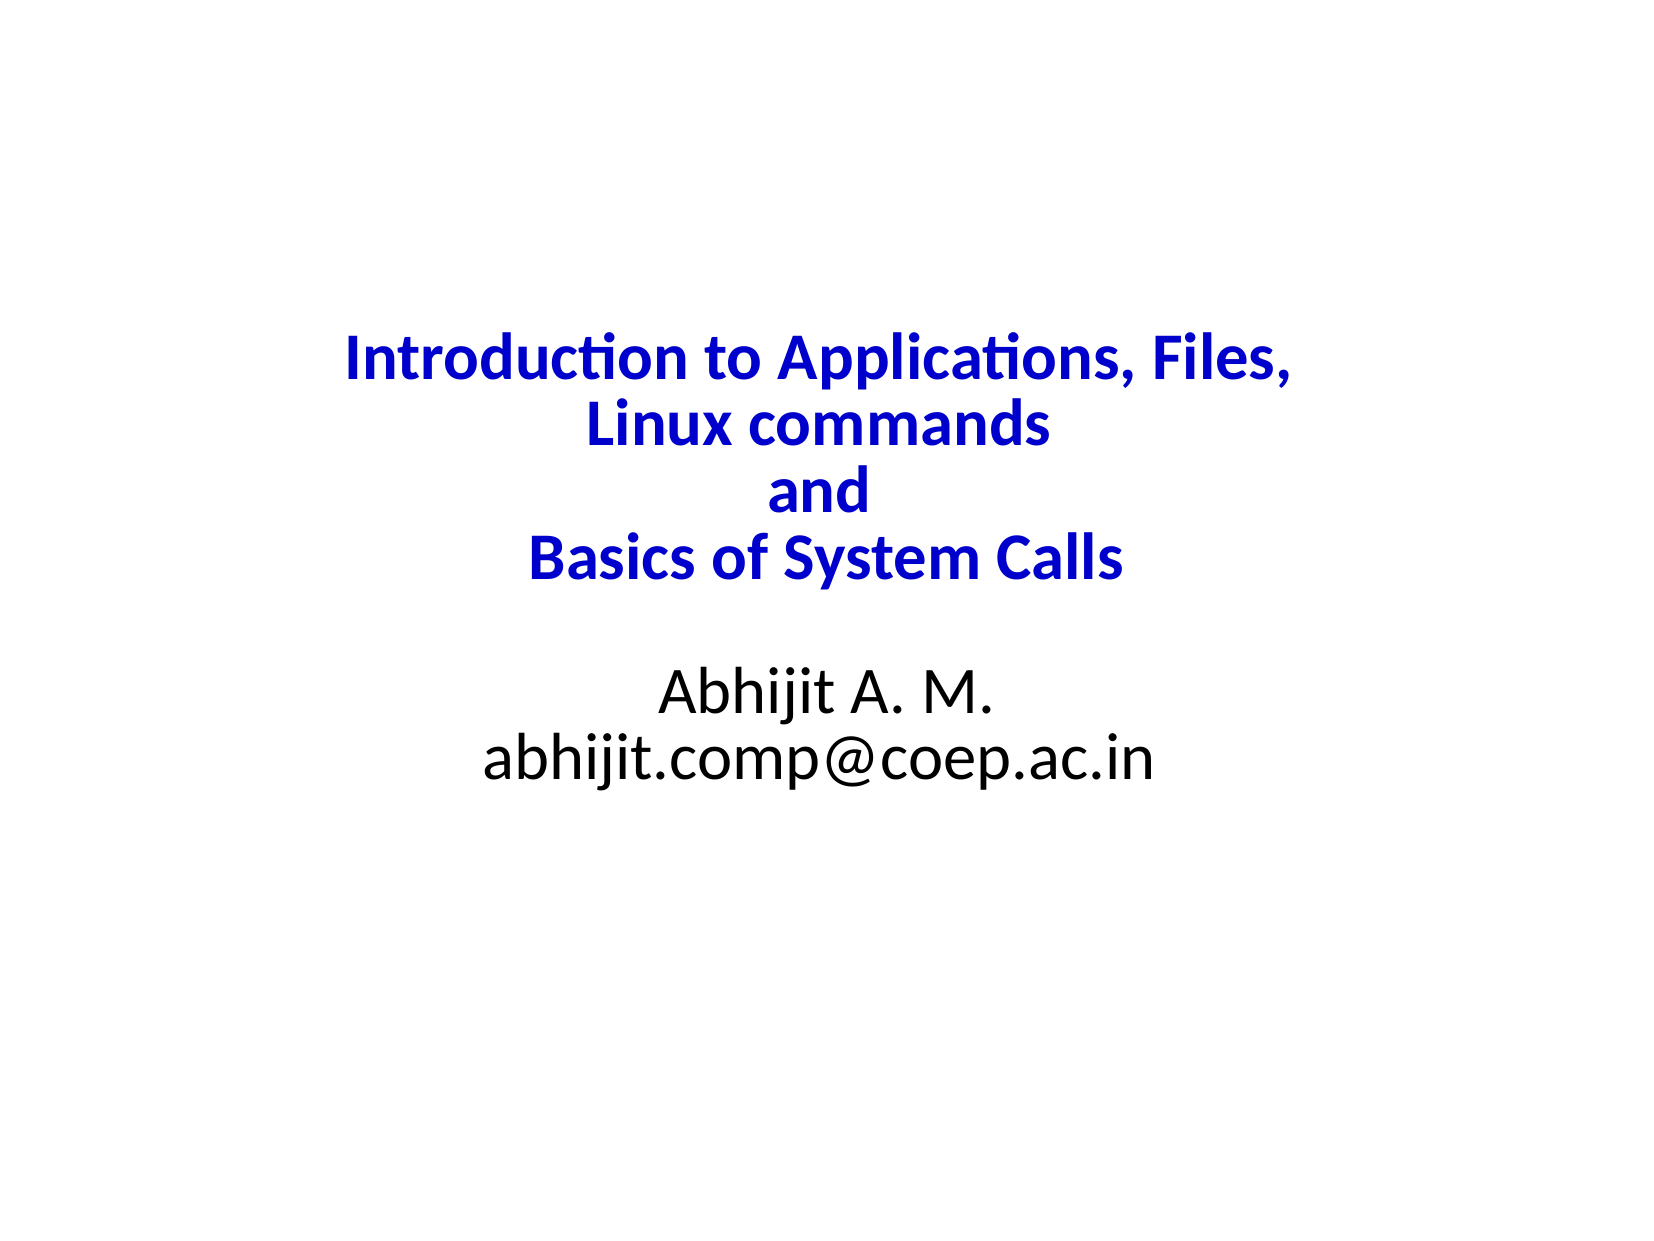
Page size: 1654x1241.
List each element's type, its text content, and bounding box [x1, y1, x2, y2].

subtitle Introduction to Applications, Files, Linux commands and Basics of System Calls Abhijit A. M. abhijit.comp@coep.ac.in [82, 0, 1571, 1060]
